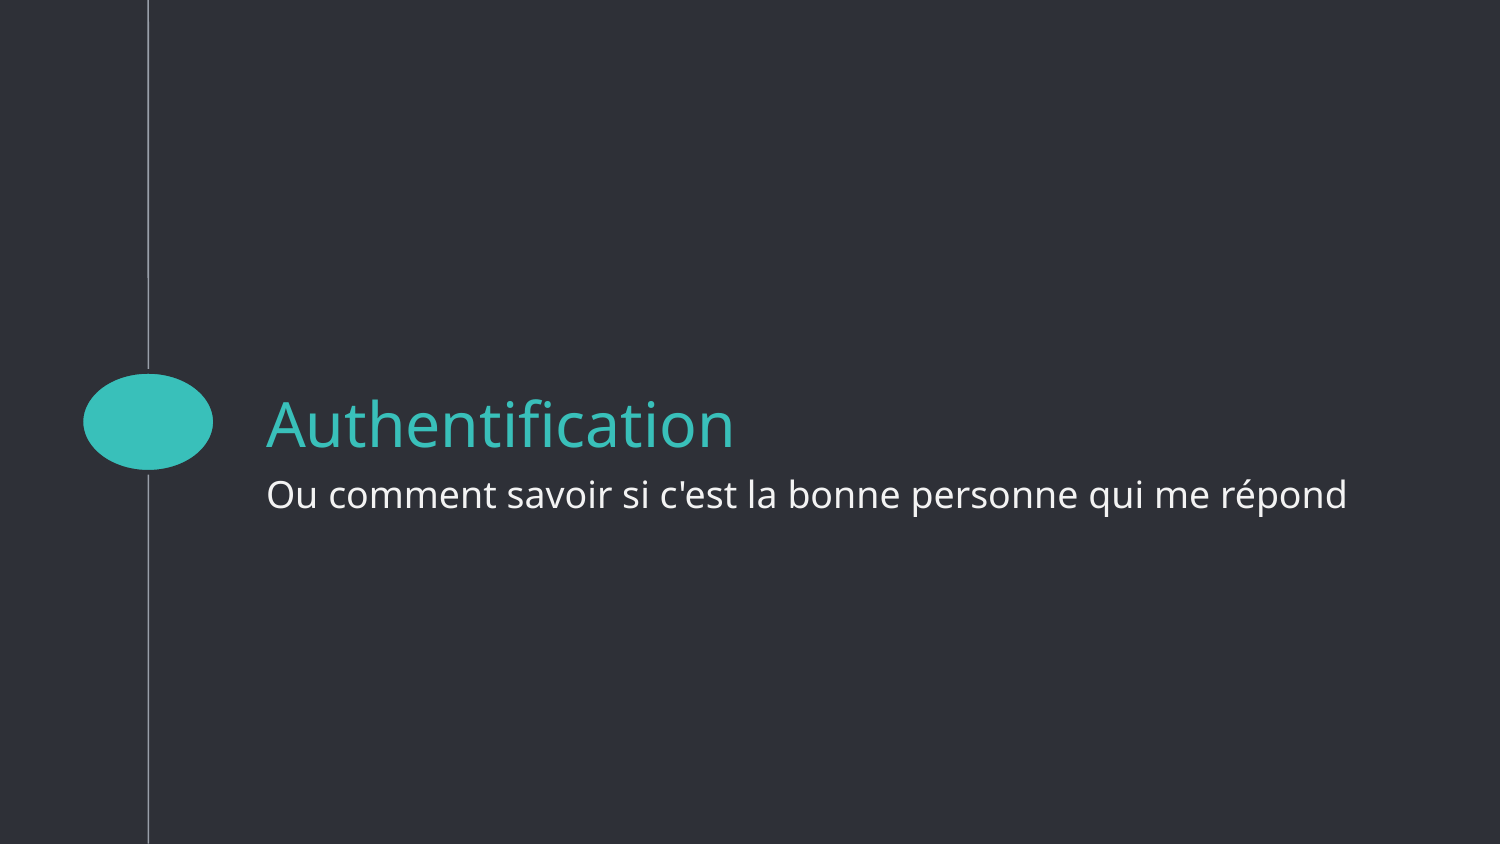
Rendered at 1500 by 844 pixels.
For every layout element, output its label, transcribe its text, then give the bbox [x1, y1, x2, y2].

subtitle Ou comment savoir si c'est la bonne personne qui me répond [250, 456, 1388, 515]
title Authentification [250, 378, 1362, 456]
